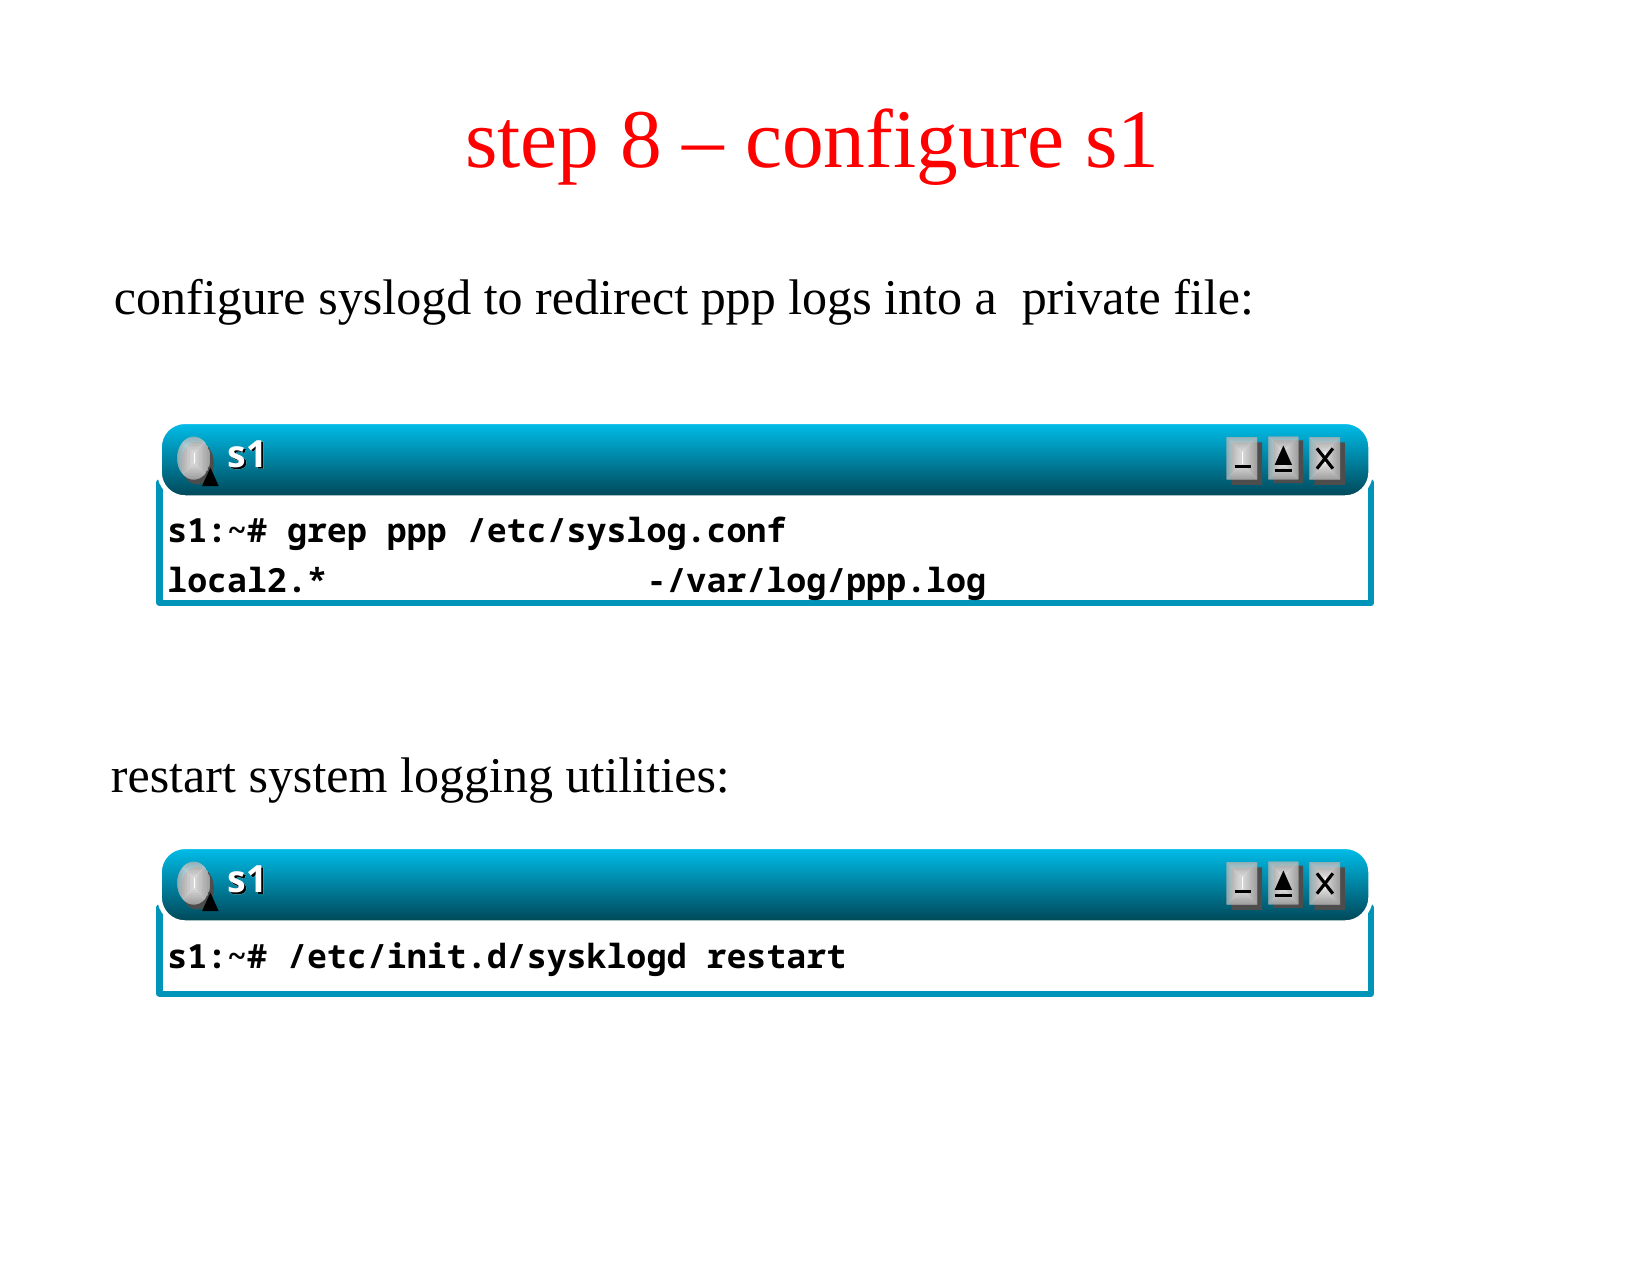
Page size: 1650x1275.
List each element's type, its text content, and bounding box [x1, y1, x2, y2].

text_box s1:~# grep ppp /etc/syslog.conf local2.* -/var/log/ppp.log [155, 497, 1365, 666]
text_box s1:~# /etc/init.d/sysklogd restart [155, 922, 1365, 997]
text_box s1 [227, 852, 636, 929]
text_box [159, 846, 1371, 923]
text_box configure syslogd to redirect ppp logs into a private file: [81, 262, 1544, 697]
text_box step 8 – configure s1 [81, 45, 1544, 233]
text_box [159, 421, 1371, 498]
text_box restart system logging utilities: [78, 740, 1541, 1176]
text_box s1 [227, 427, 636, 504]
